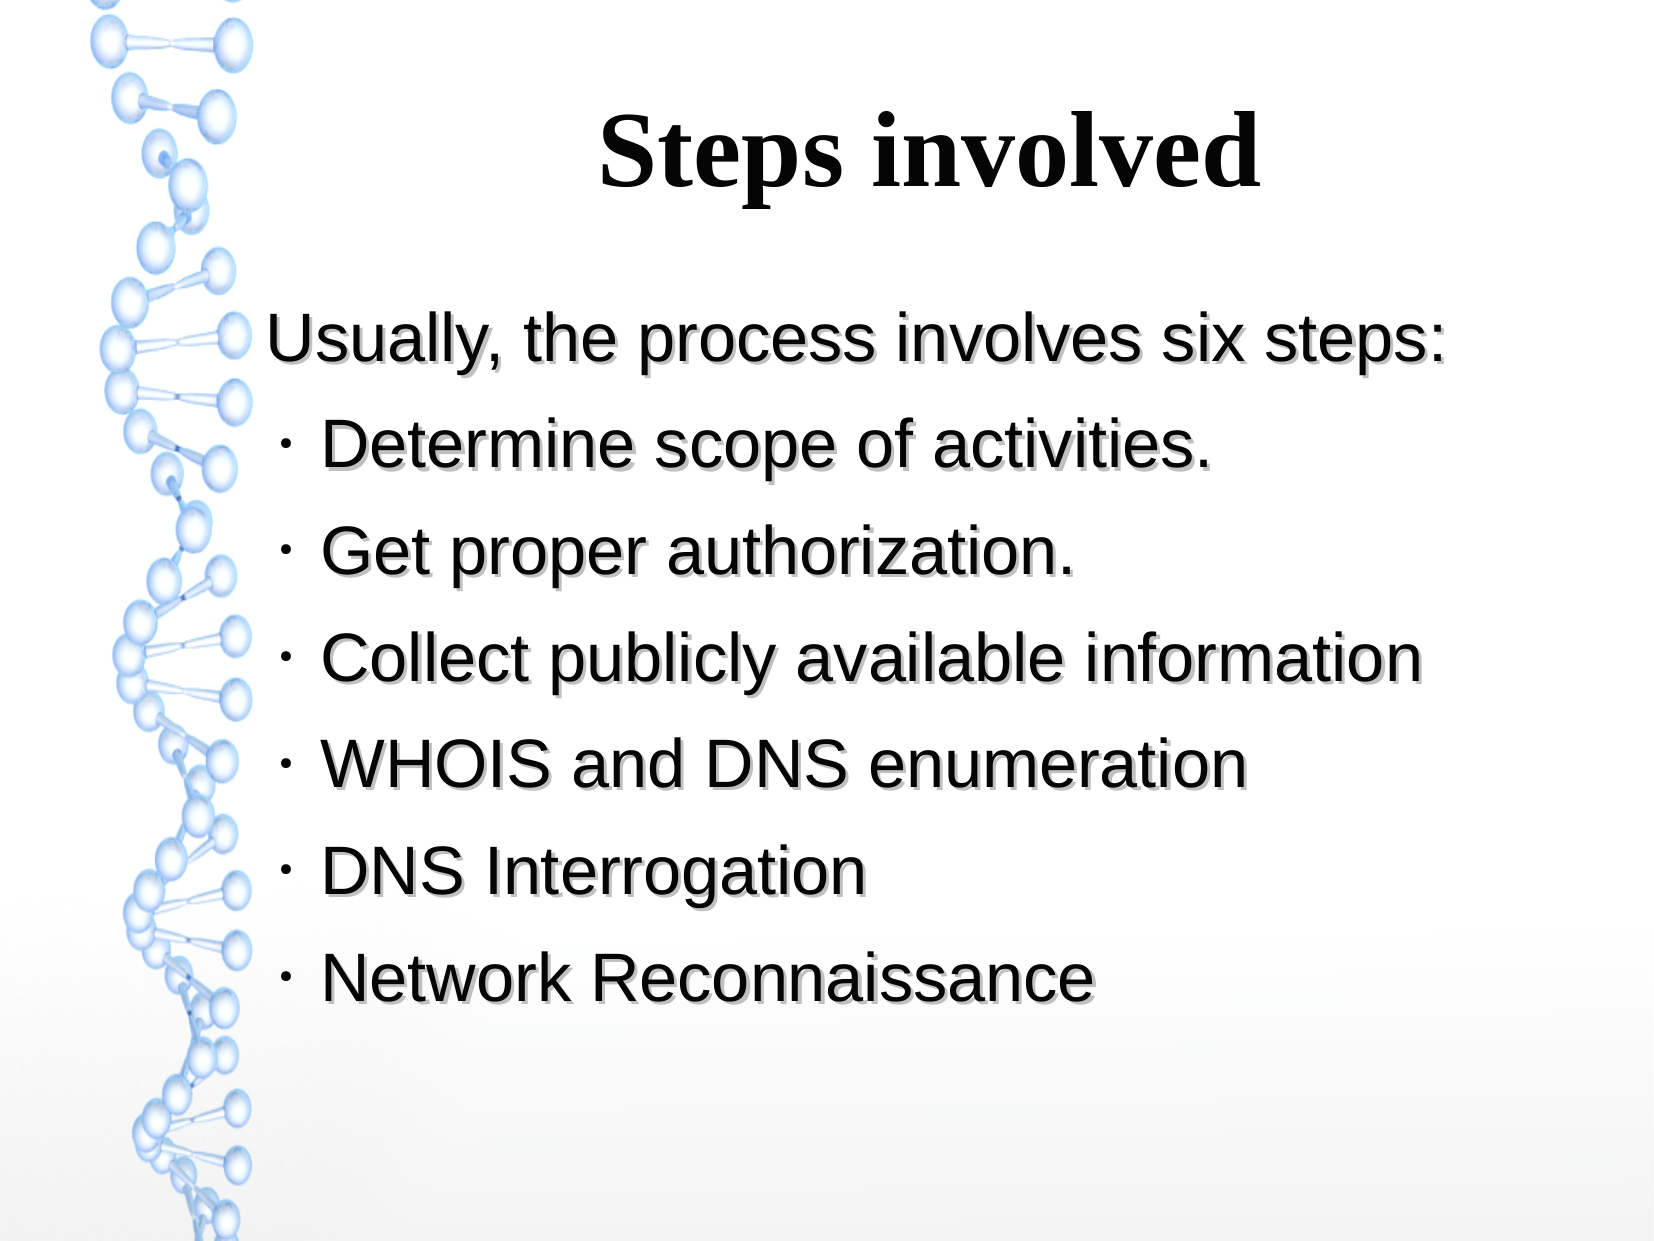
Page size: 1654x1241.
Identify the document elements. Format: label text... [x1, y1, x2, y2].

title Steps involved [265, 47, 1595, 252]
list Usually, the process involves six steps: Determine scope of activities. Get proper authorization. Collect publicly available information WHOIS and DNS enumeration DNS Interrogation Network Reconnaissance [265, 299, 1595, 1019]
picture [0, 0, 1654, 1241]
